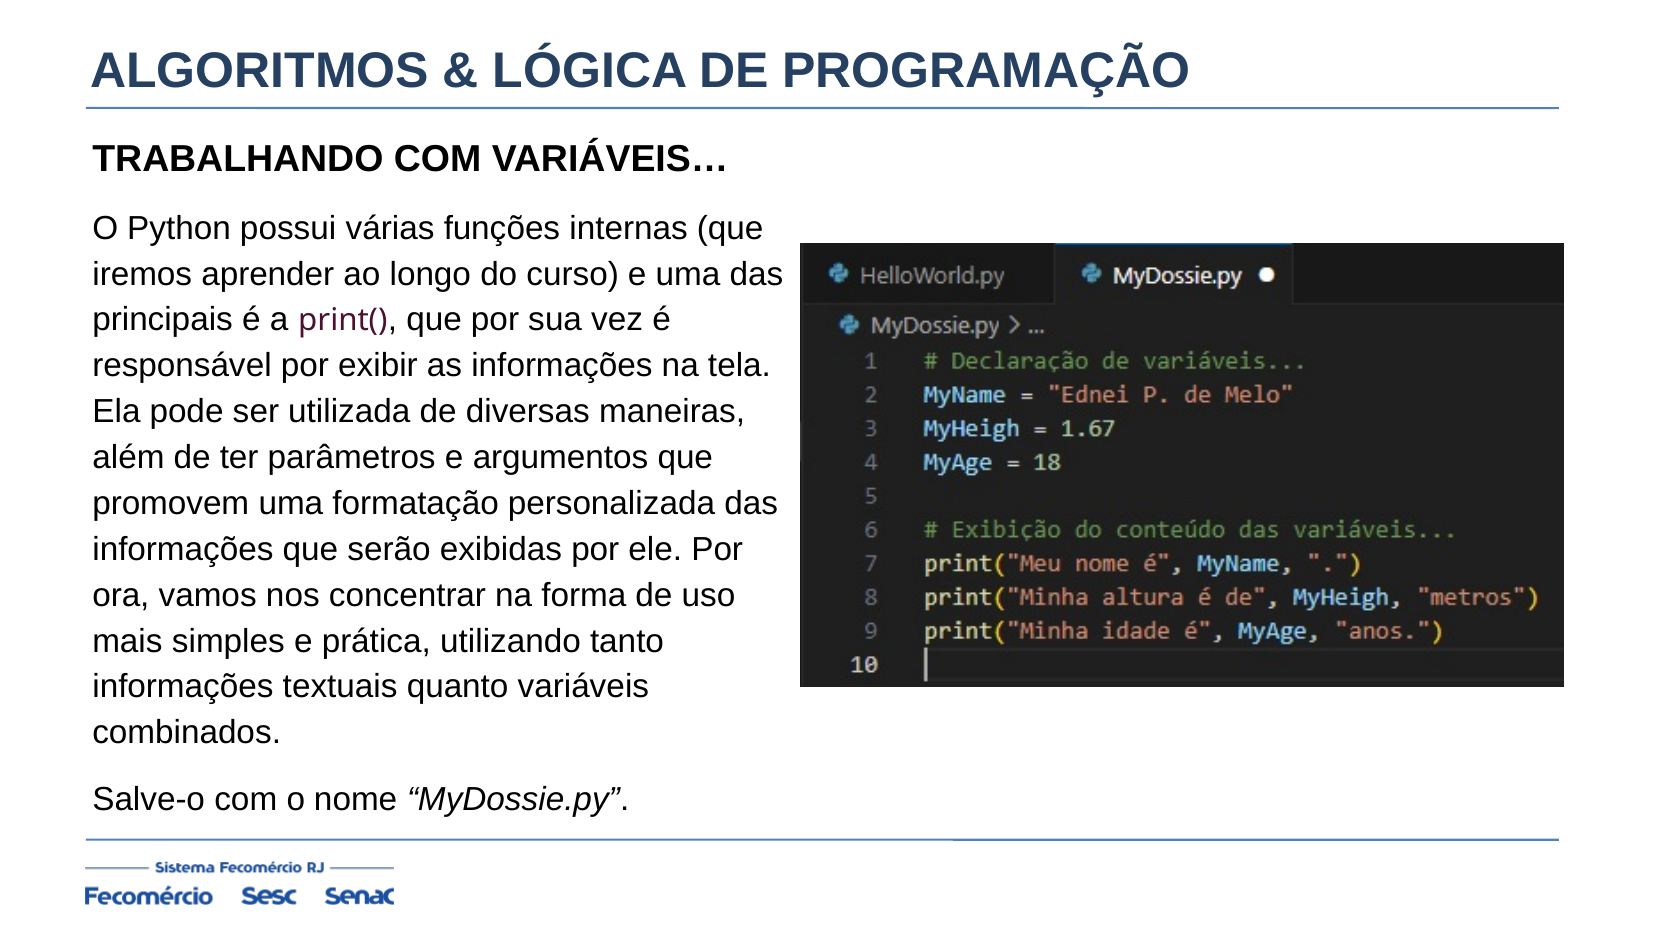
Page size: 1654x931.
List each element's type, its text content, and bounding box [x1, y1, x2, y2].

text_box TRABALHANDO COM VARIÁVEIS… O Python possui várias funções internas (que iremos aprender ao longo do curso) e uma das principais é a print(), que por sua vez é responsável por exibir as informações na tela. Ela pode ser utilizada de diversas maneiras, além de ter parâmetros e argumentos que promovem uma formatação personalizada das informações que serão exibidas por ele. Por ora, vamos nos concentrar na forma de uso mais simples e prática, utilizando tanto informações textuais quanto variáveis combinados. Salve-o com o nome “MyDossie.py”. [77, 112, 801, 836]
picture [800, 243, 1564, 687]
picture [62, 845, 416, 921]
text_box ALGORITMOS & LÓGICA DE PROGRAMAÇÃO [90, 32, 1564, 104]
